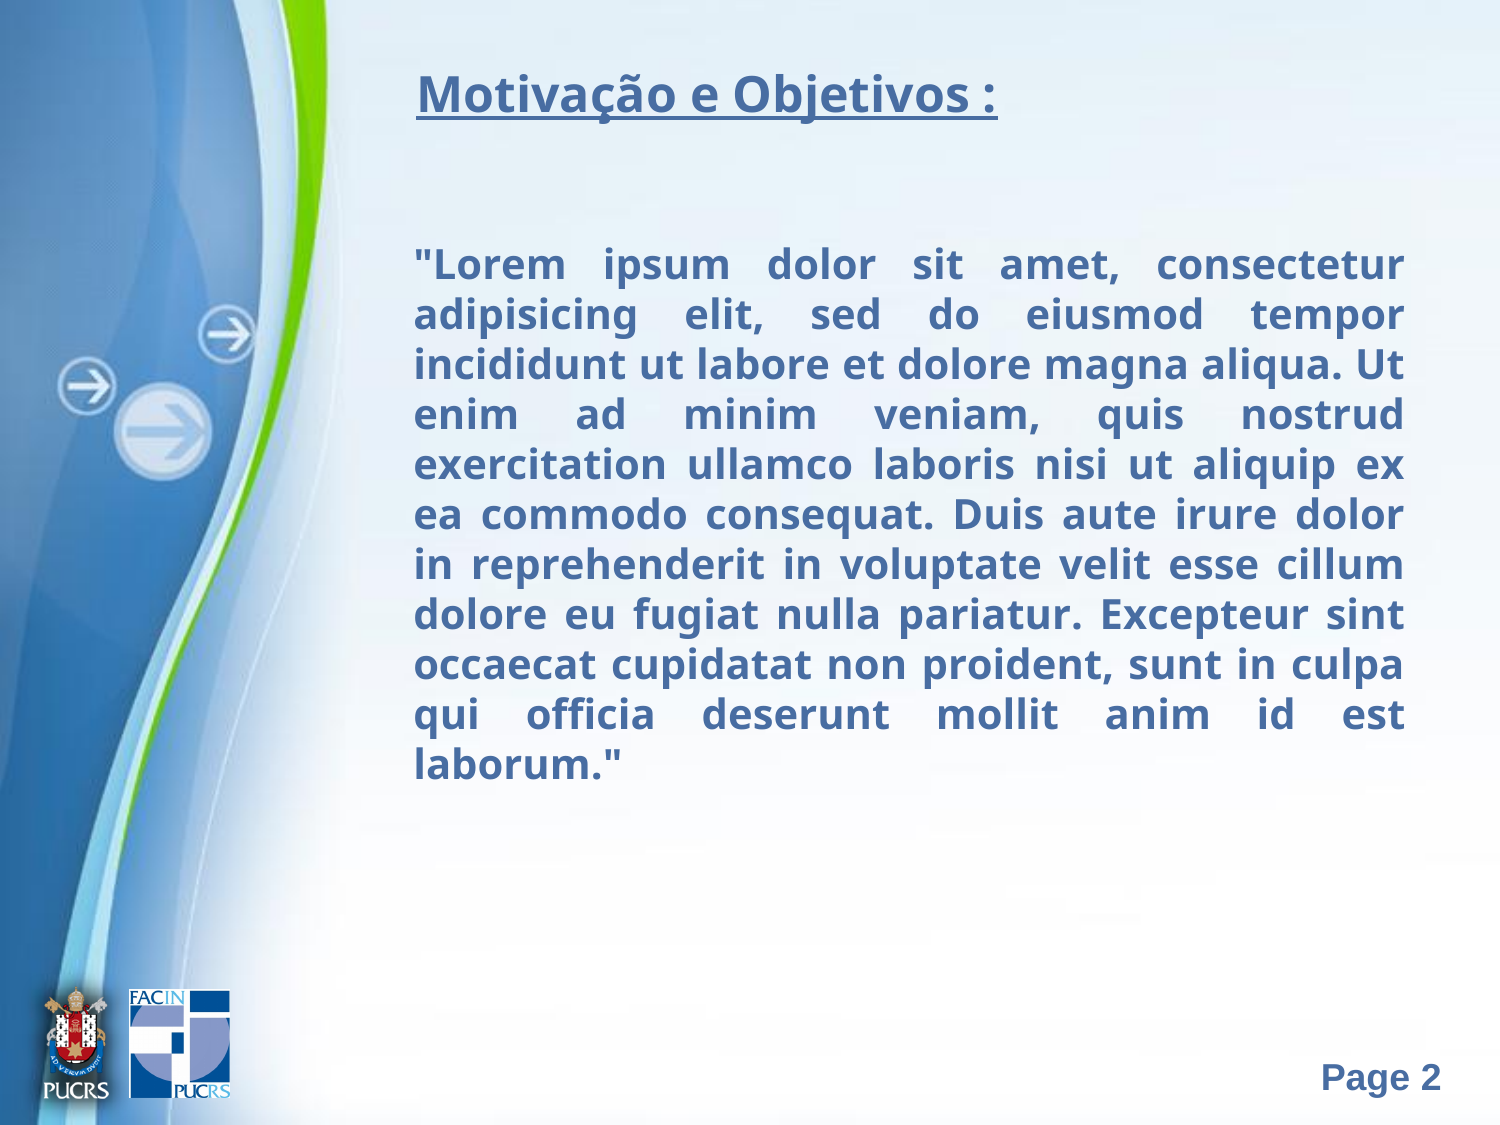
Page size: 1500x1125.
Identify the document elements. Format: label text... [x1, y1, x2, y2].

text_box Motivação e Objetivos : [401, 54, 1013, 130]
text_box "Lorem ipsum dolor sit amet, consectetur adipisicing elit, sed do eiusmod tempor incididunt ut labore et dolore magna aliqua. Ut enim ad minim veniam, quis nostrud exercitation ullamco laboris nisi ut aliquip ex ea commodo consequat. Duis aute irure dolor in reprehenderit in voluptate velit esse cillum dolore eu fugiat nulla pariatur. Excepteur sint occaecat cupidatat non proident, sunt in culpa qui officia deserunt mollit anim id est laborum." [383, 207, 1436, 917]
picture [0, 0, 1500, 1125]
